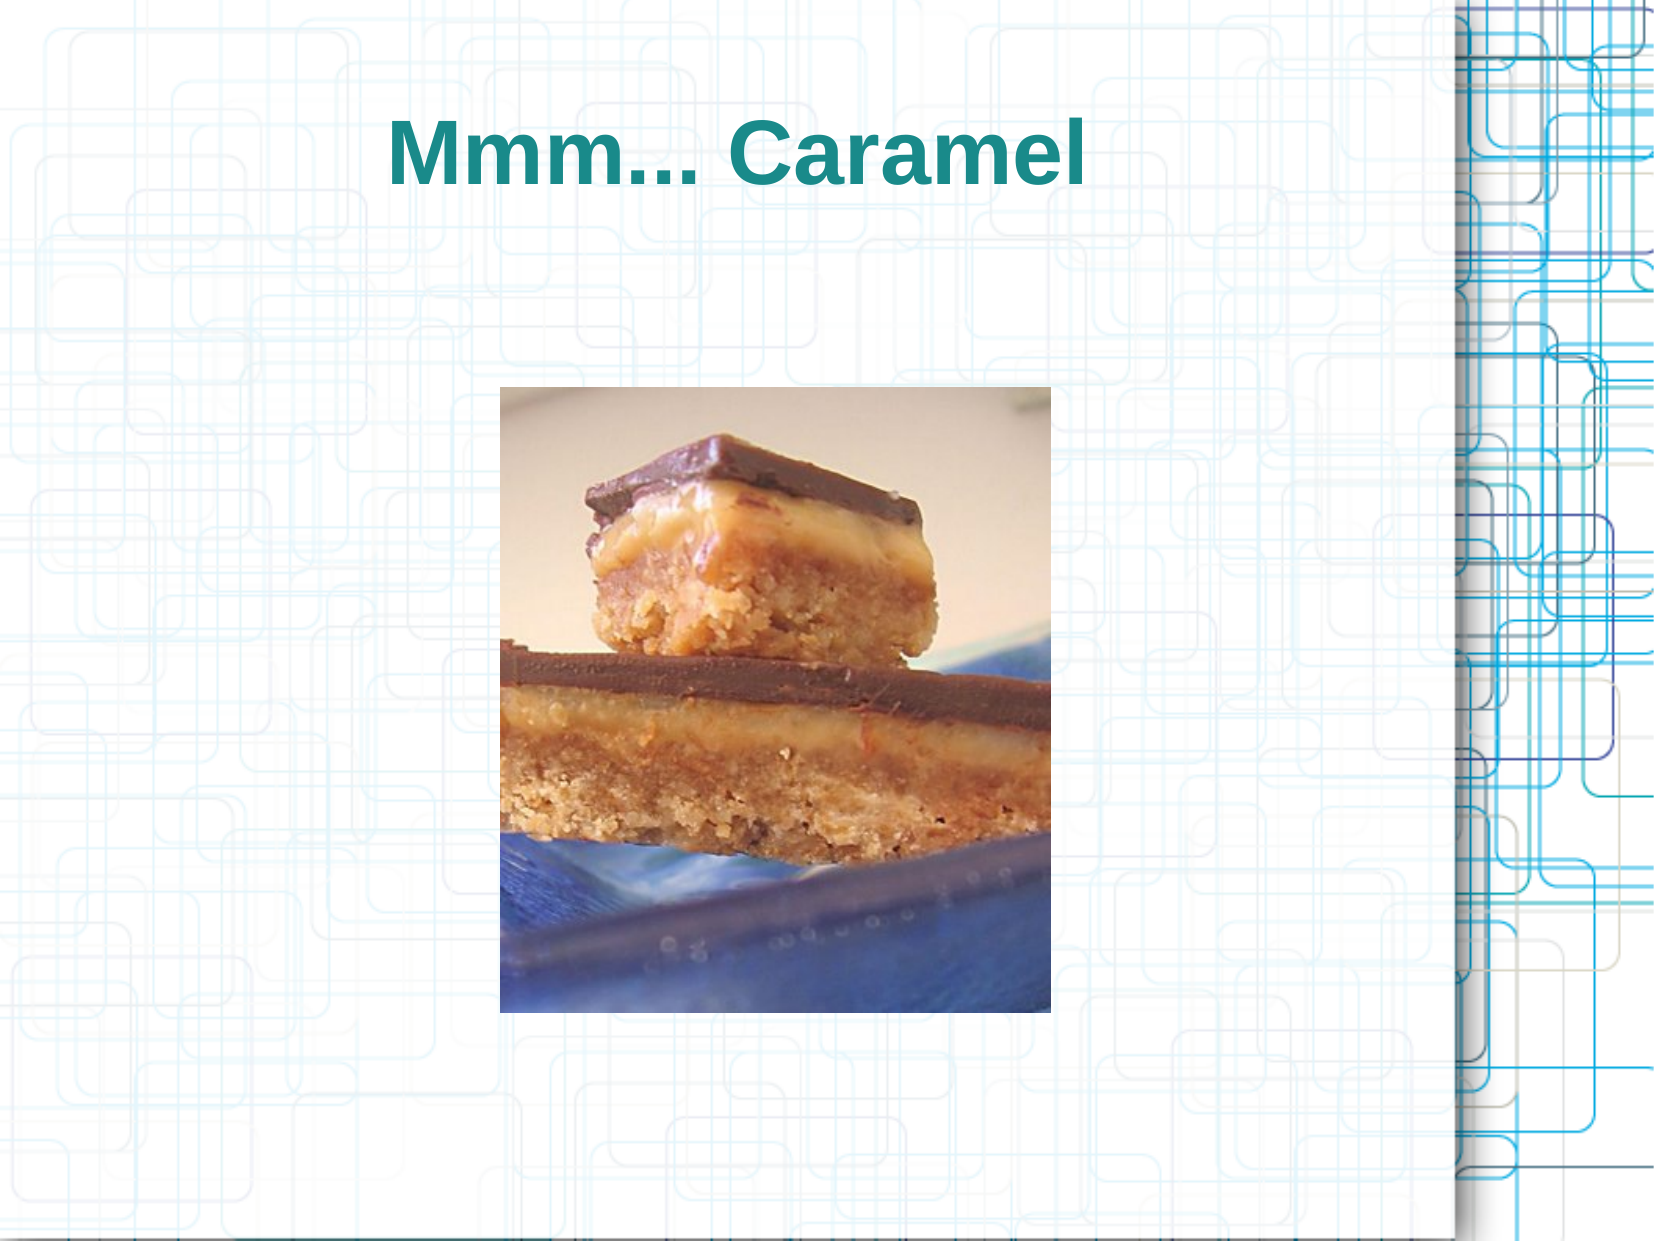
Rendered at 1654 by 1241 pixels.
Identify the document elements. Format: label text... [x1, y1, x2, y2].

title Mmm... Caramel [59, 49, 1418, 257]
picture [0, 0, 1654, 1241]
